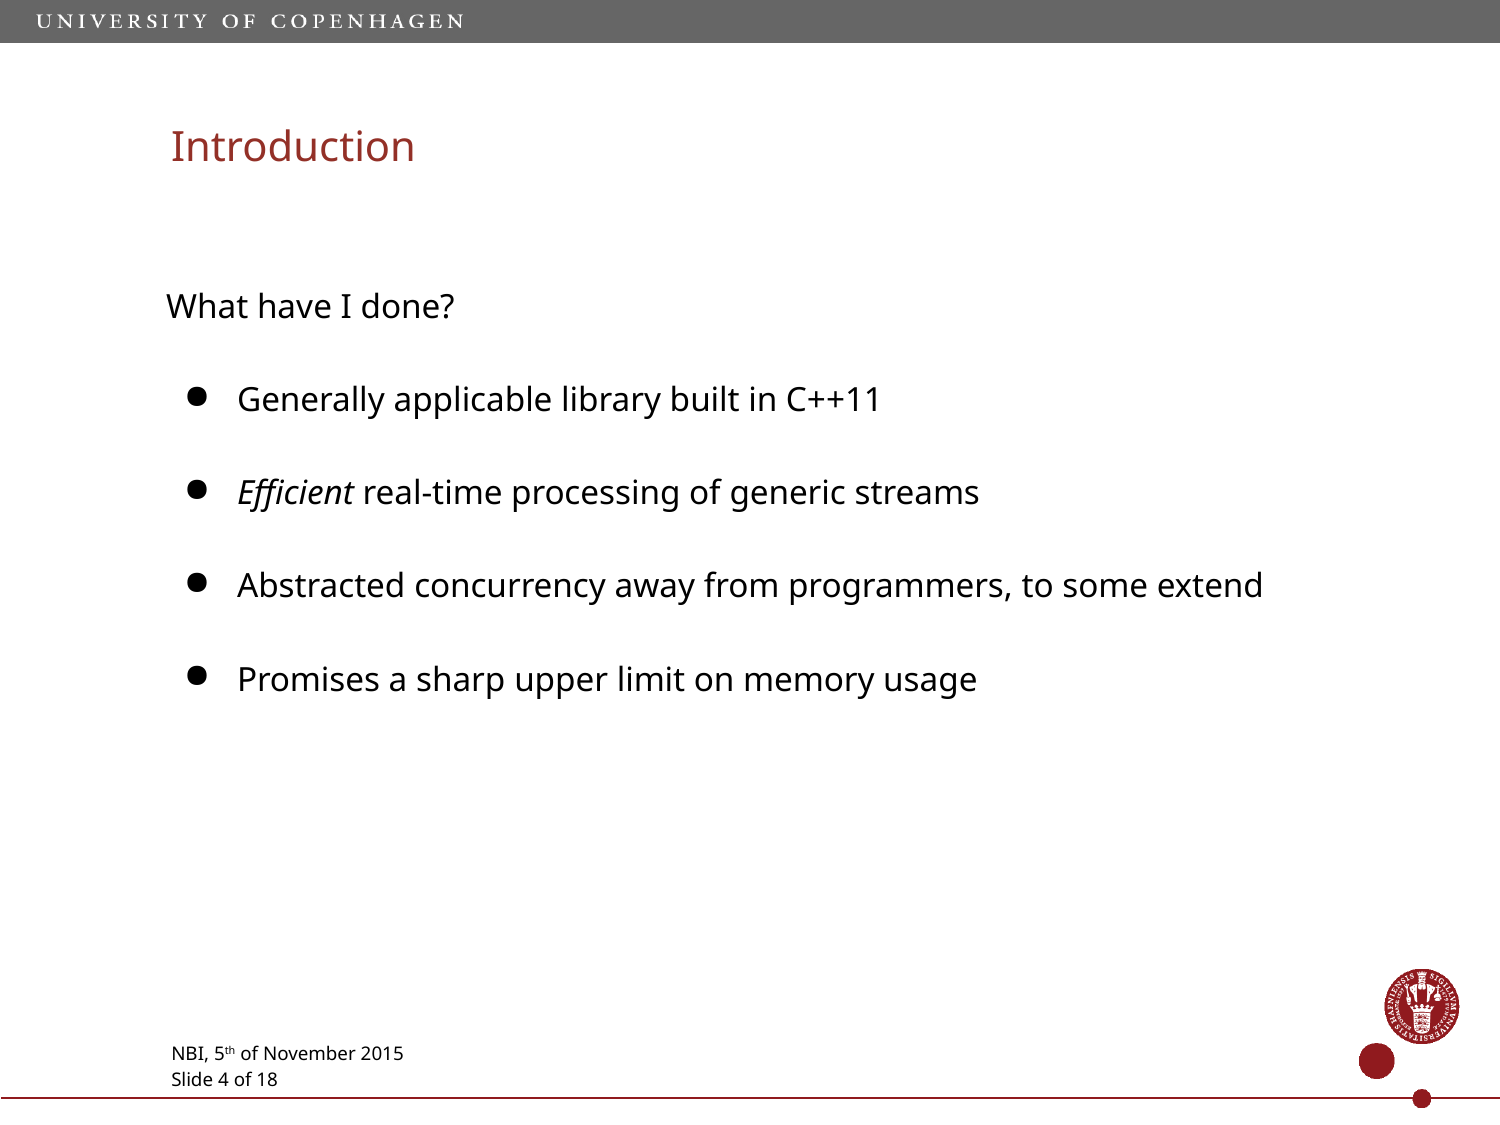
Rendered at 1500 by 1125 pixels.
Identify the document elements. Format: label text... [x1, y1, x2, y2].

picture [0, 910, 1500, 1122]
slide_number NBI, 5th of November 2015 [171, 1041, 1251, 1066]
title Introduction [171, 75, 1250, 171]
slide_number Slide <number> of 18 [171, 1067, 522, 1092]
list What have I done? Generally applicable library built in C++11 Efficient real-time processing of generic streams Abstracted concurrency away from programmers, to some extend Promises a sharp upper limit on memory usage [166, 285, 1381, 599]
